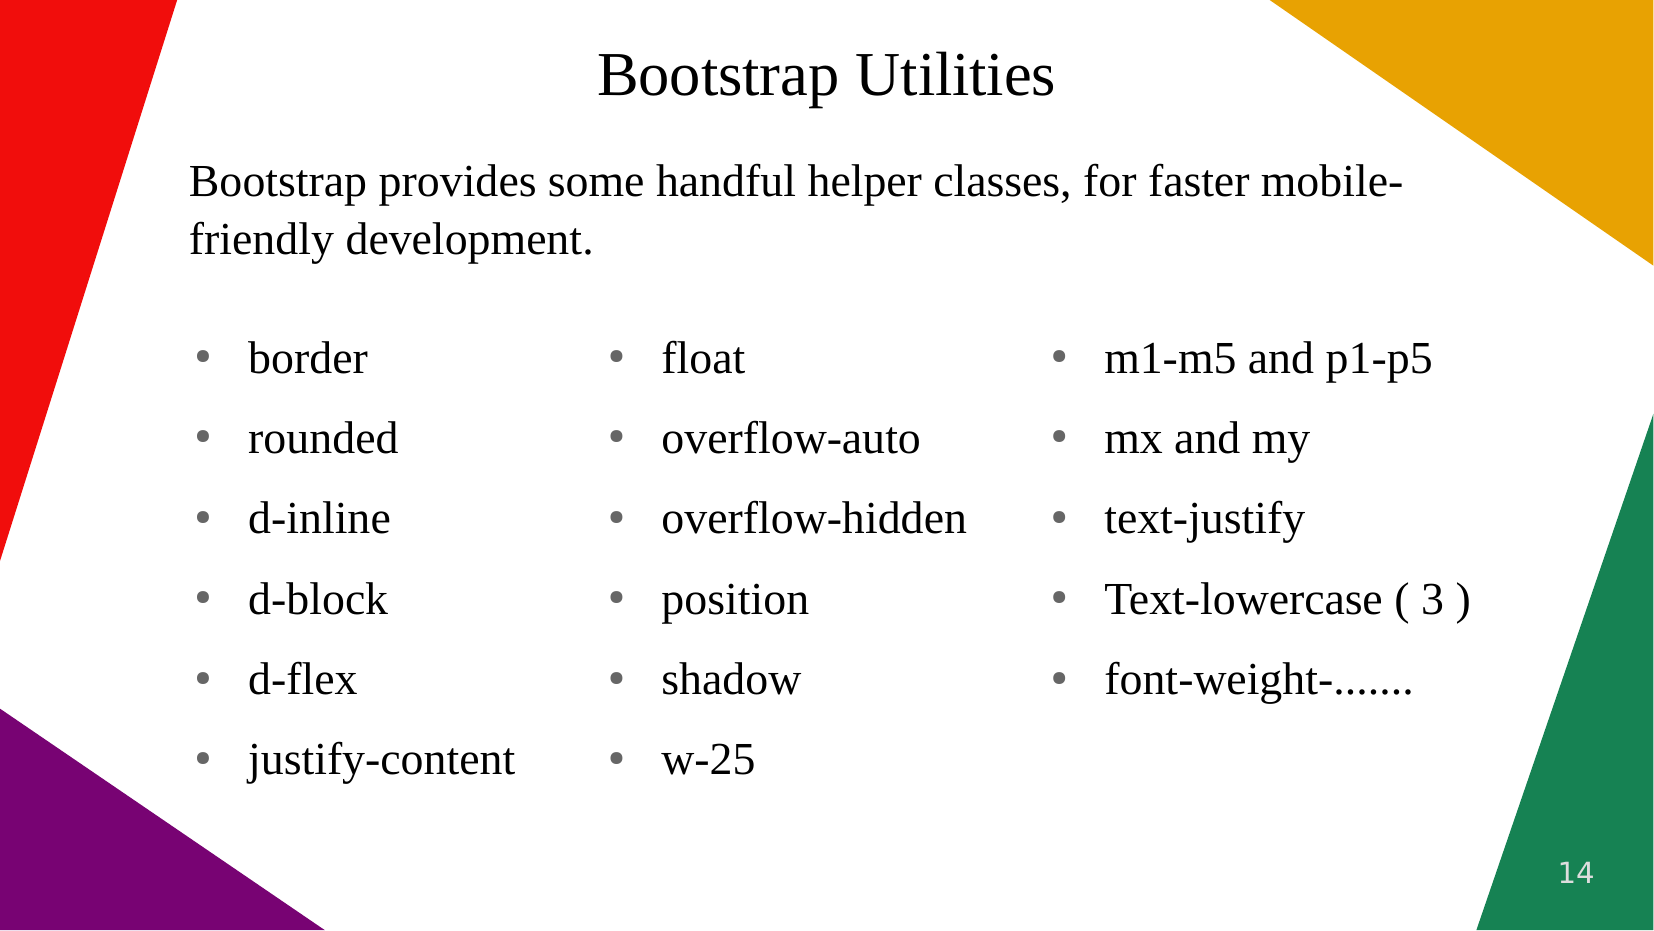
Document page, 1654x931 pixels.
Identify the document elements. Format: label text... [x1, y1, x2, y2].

list float overflow-auto overflow-hidden position shadow w-25 [590, 324, 1033, 916]
list Bootstrap provides some handful helper classes, for faster mobile-friendly development. [118, 147, 1536, 296]
list m1-m5 and p1-p5 mx and my text-justify Text-lowercase ( 3 ) font-weight-....... [1033, 324, 1654, 916]
list border rounded d-inline d-block d-flex justify-content [177, 324, 590, 916]
title Bootstrap Utilities [118, 0, 1536, 147]
